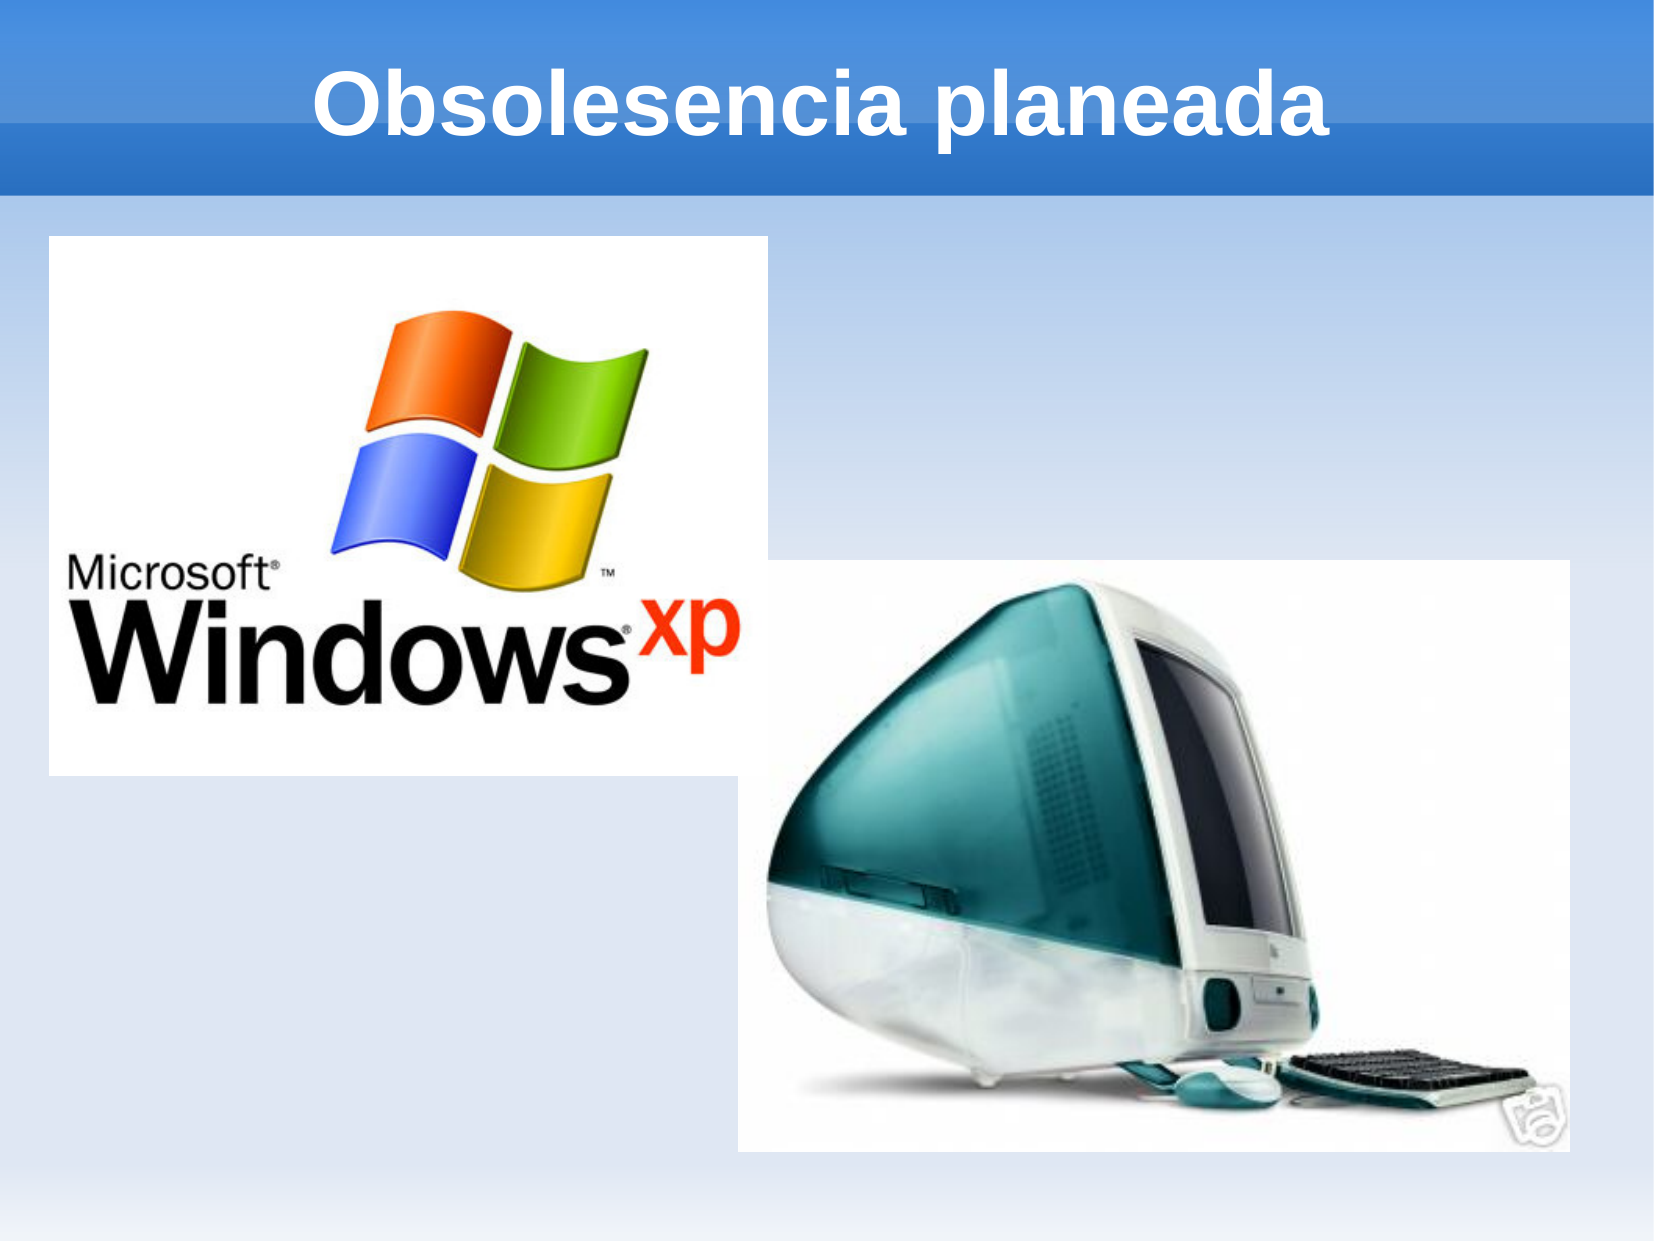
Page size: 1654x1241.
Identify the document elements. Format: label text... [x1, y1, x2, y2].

title Obsolesencia planeada [76, 7, 1565, 200]
picture [0, 0, 1654, 1241]
